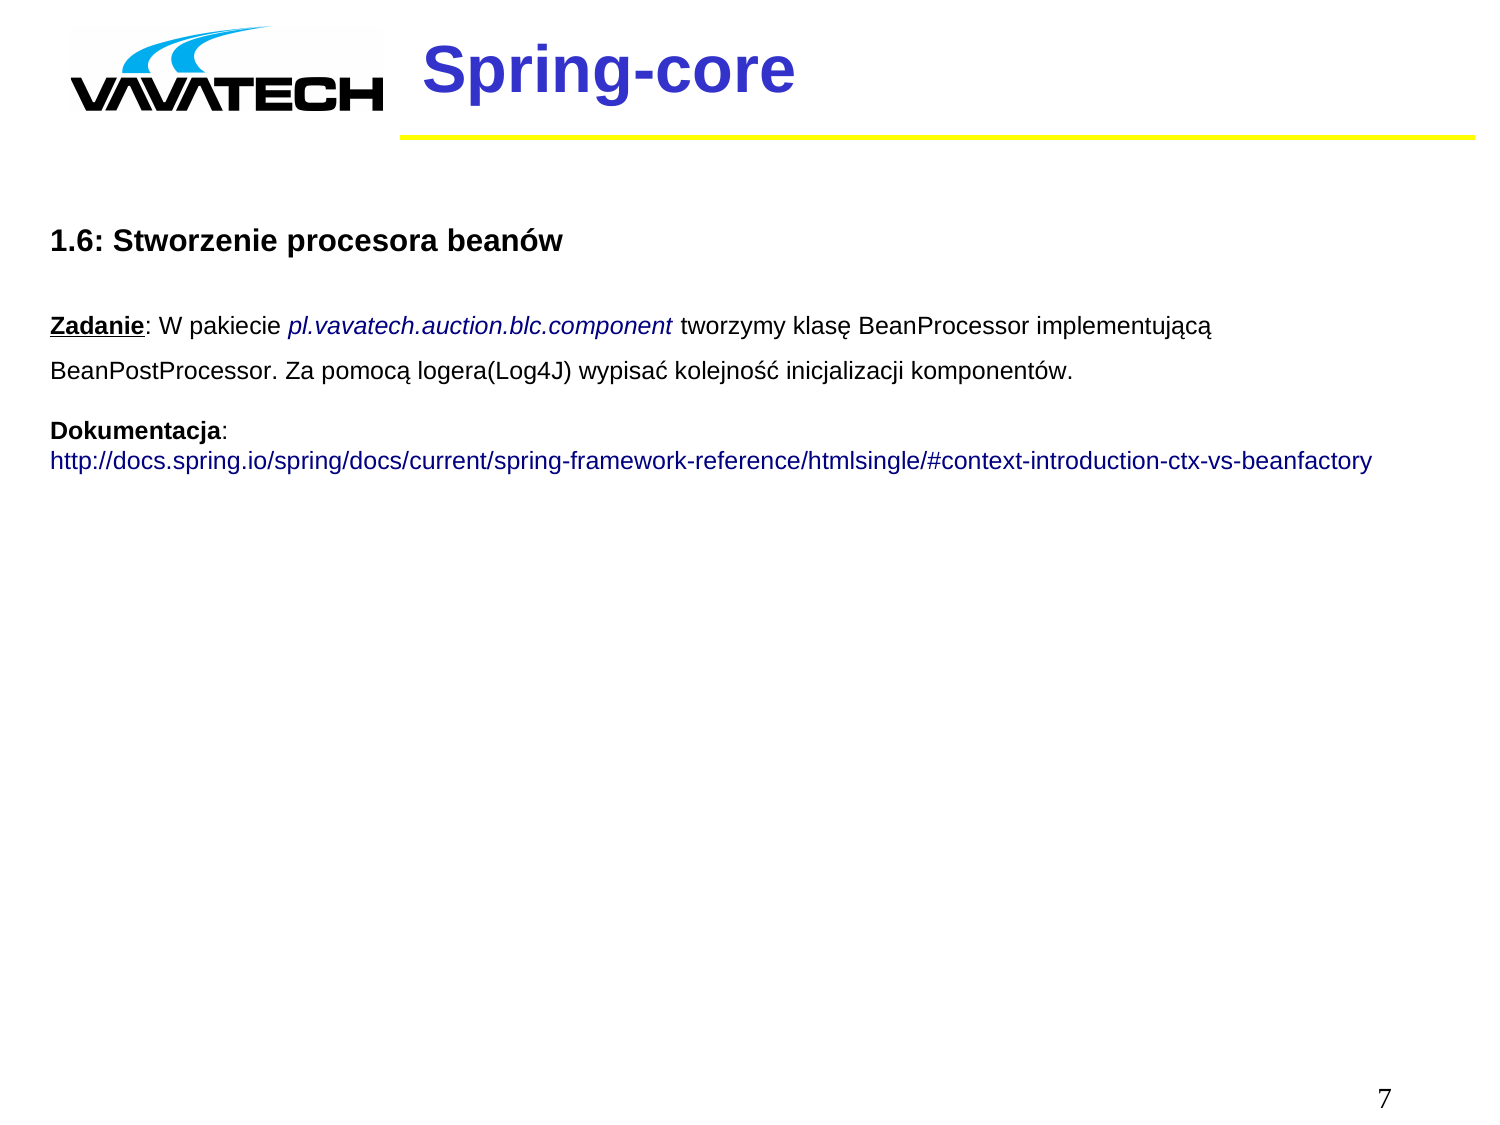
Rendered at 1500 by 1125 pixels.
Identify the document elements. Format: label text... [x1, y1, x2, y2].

picture [70, 26, 383, 111]
text_box 1.6: Stworzenie procesora beanów Zadanie: W pakiecie pl.vavatech.auction.blc.component tworzymy klasę BeanProcessor implementującą BeanPostProcessor. Za pomocą logera(Log4J) wypisać kolejność inicjalizacji komponentów. Dokumentacja: http://docs.spring.io/spring/docs/current/spring-framework-reference/htmlsingle/#context-introduction-ctx-vs-beanfactory [35, 212, 1404, 703]
title Spring-core [407, 0, 1479, 157]
